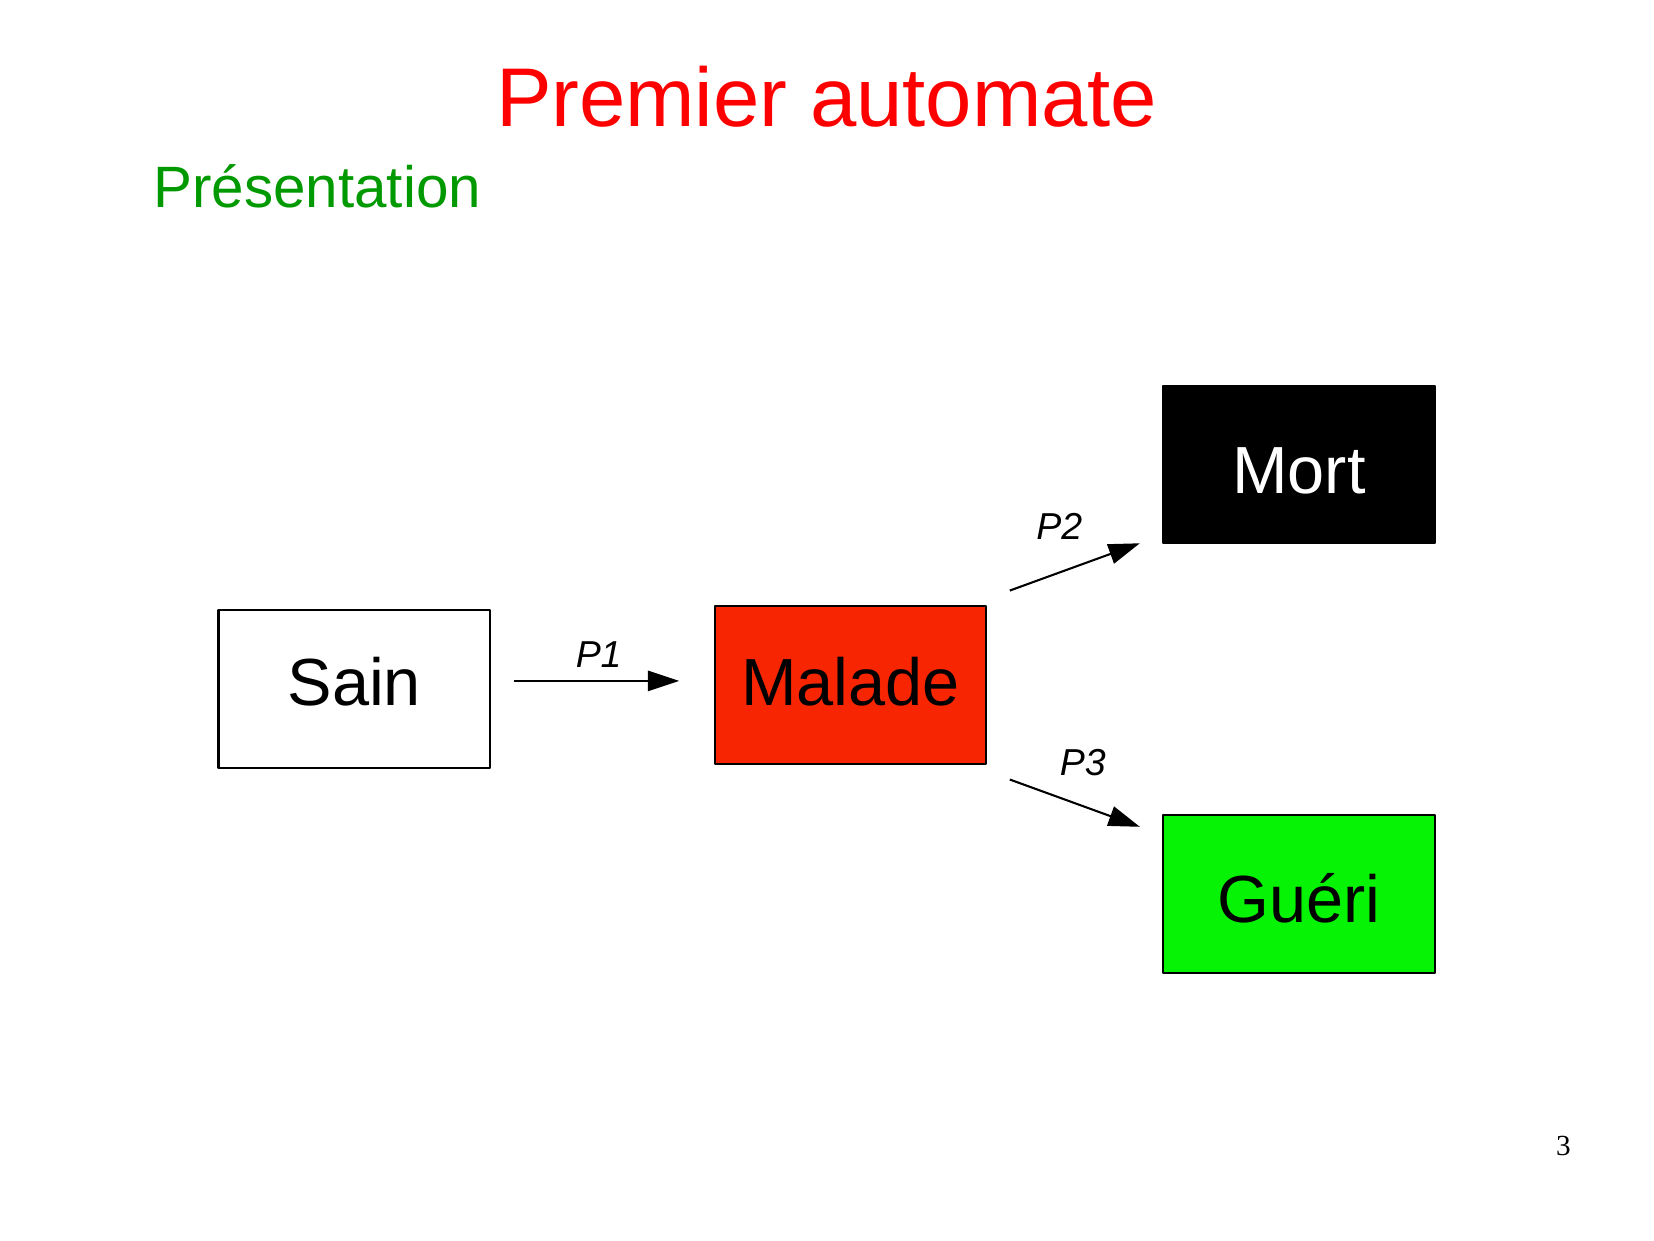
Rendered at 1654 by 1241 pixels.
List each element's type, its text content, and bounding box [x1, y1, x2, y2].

list Présentation [82, 154, 1571, 875]
title Premier automate [82, 0, 1571, 154]
text_box P1 [561, 625, 644, 683]
text_box [1163, 814, 1436, 854]
text_box Sain [218, 637, 491, 796]
text_box [714, 605, 987, 637]
text_box Guéri [1163, 854, 1436, 1013]
text_box Malade [714, 637, 987, 796]
text_box Mort [1163, 425, 1436, 583]
text_box P3 [1045, 734, 1128, 792]
text_box [1163, 385, 1436, 425]
text_box P2 [1021, 498, 1105, 556]
